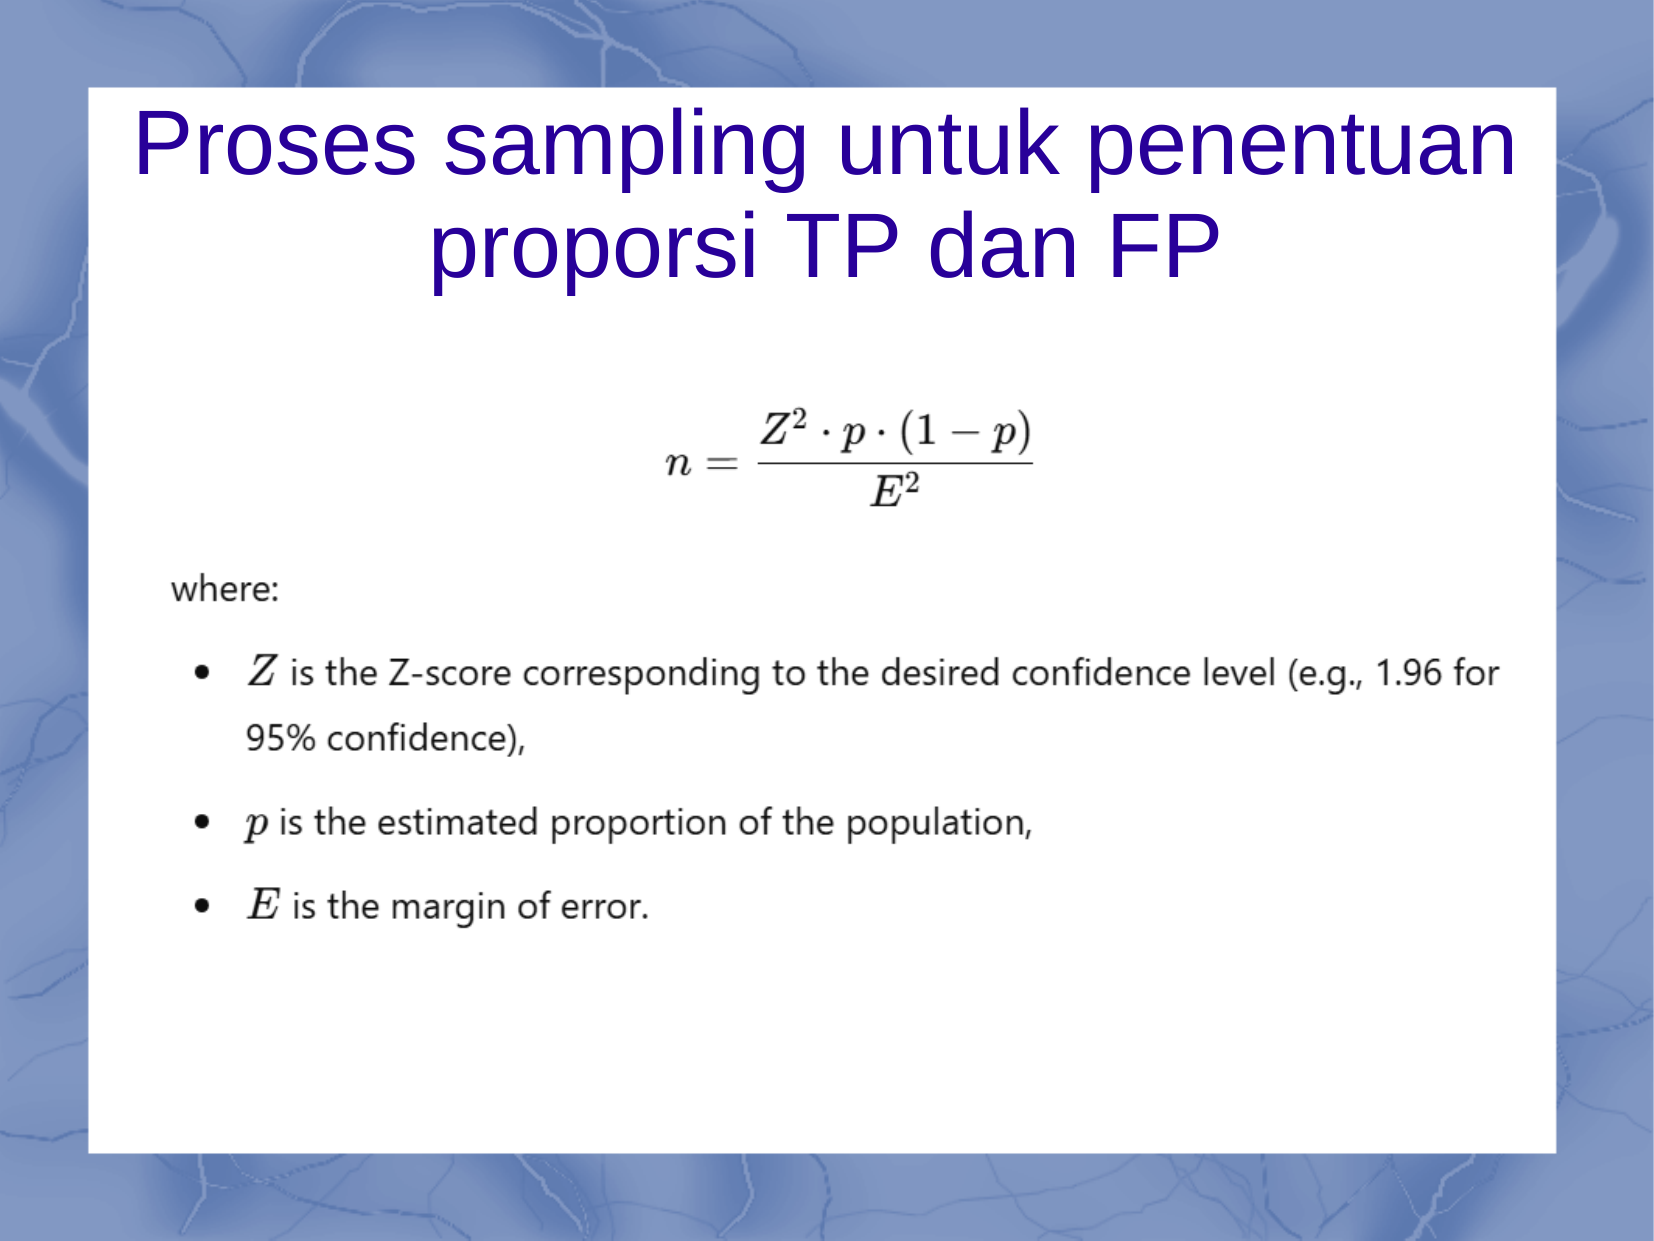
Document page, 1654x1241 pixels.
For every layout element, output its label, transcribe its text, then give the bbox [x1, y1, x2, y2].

picture [0, 0, 1654, 1241]
title Proses sampling untuk penentuan proporsi TP dan FP [118, 90, 1536, 298]
